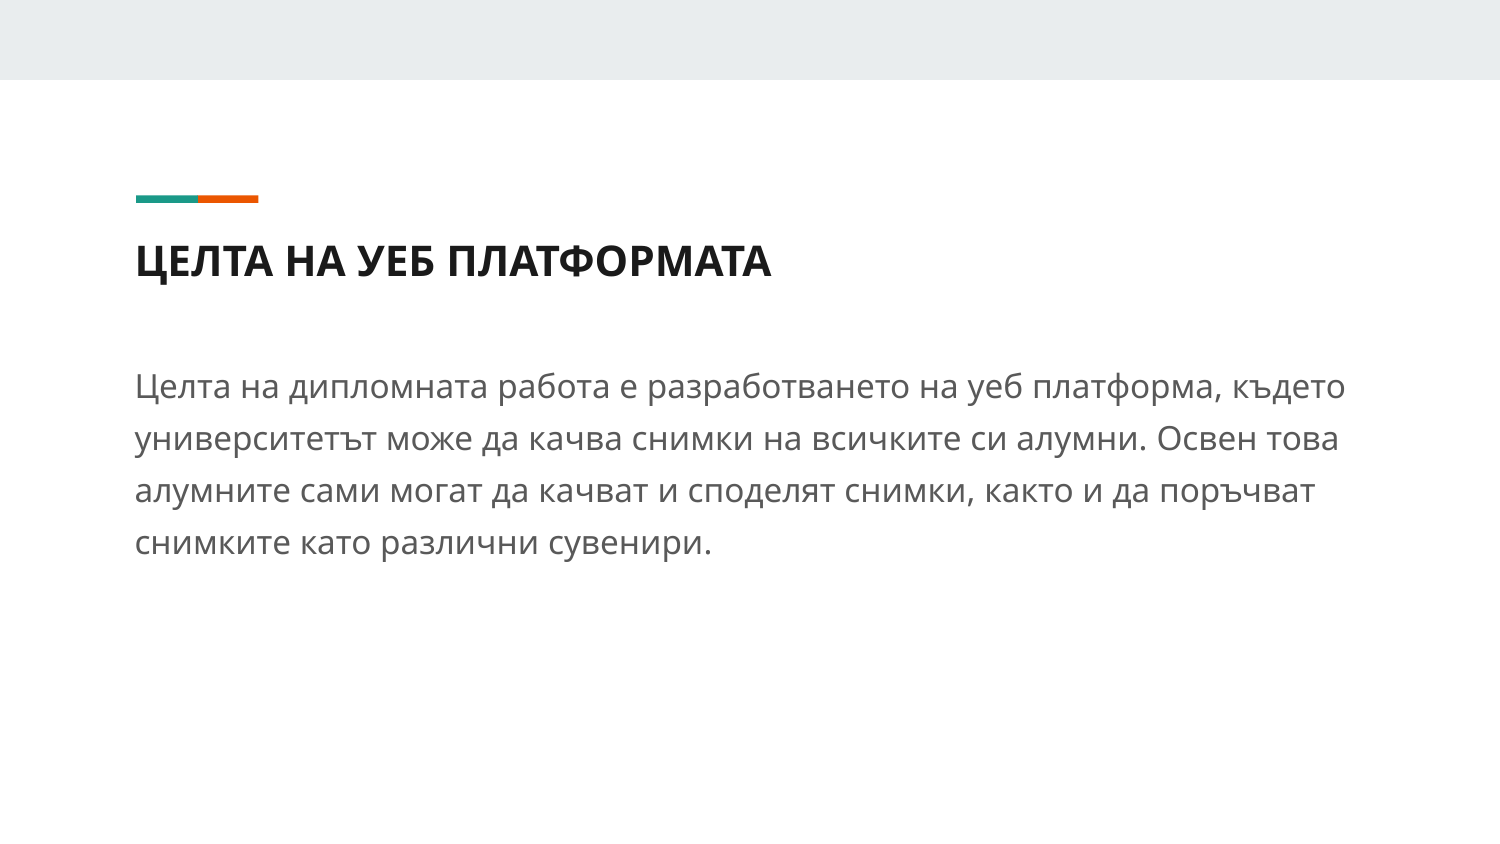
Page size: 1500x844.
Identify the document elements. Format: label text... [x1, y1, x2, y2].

title ЦЕЛТА НА УЕБ ПЛАТФОРМАТА [119, 216, 1381, 305]
list Целта на дипломната работа е разработването на уеб платформа, където университетът може да качва снимки на всичките си алумни. Освен това алумните сами могат да качват и споделят снимки, както и да поръчват снимките като различни сувенири. [119, 341, 1381, 712]
